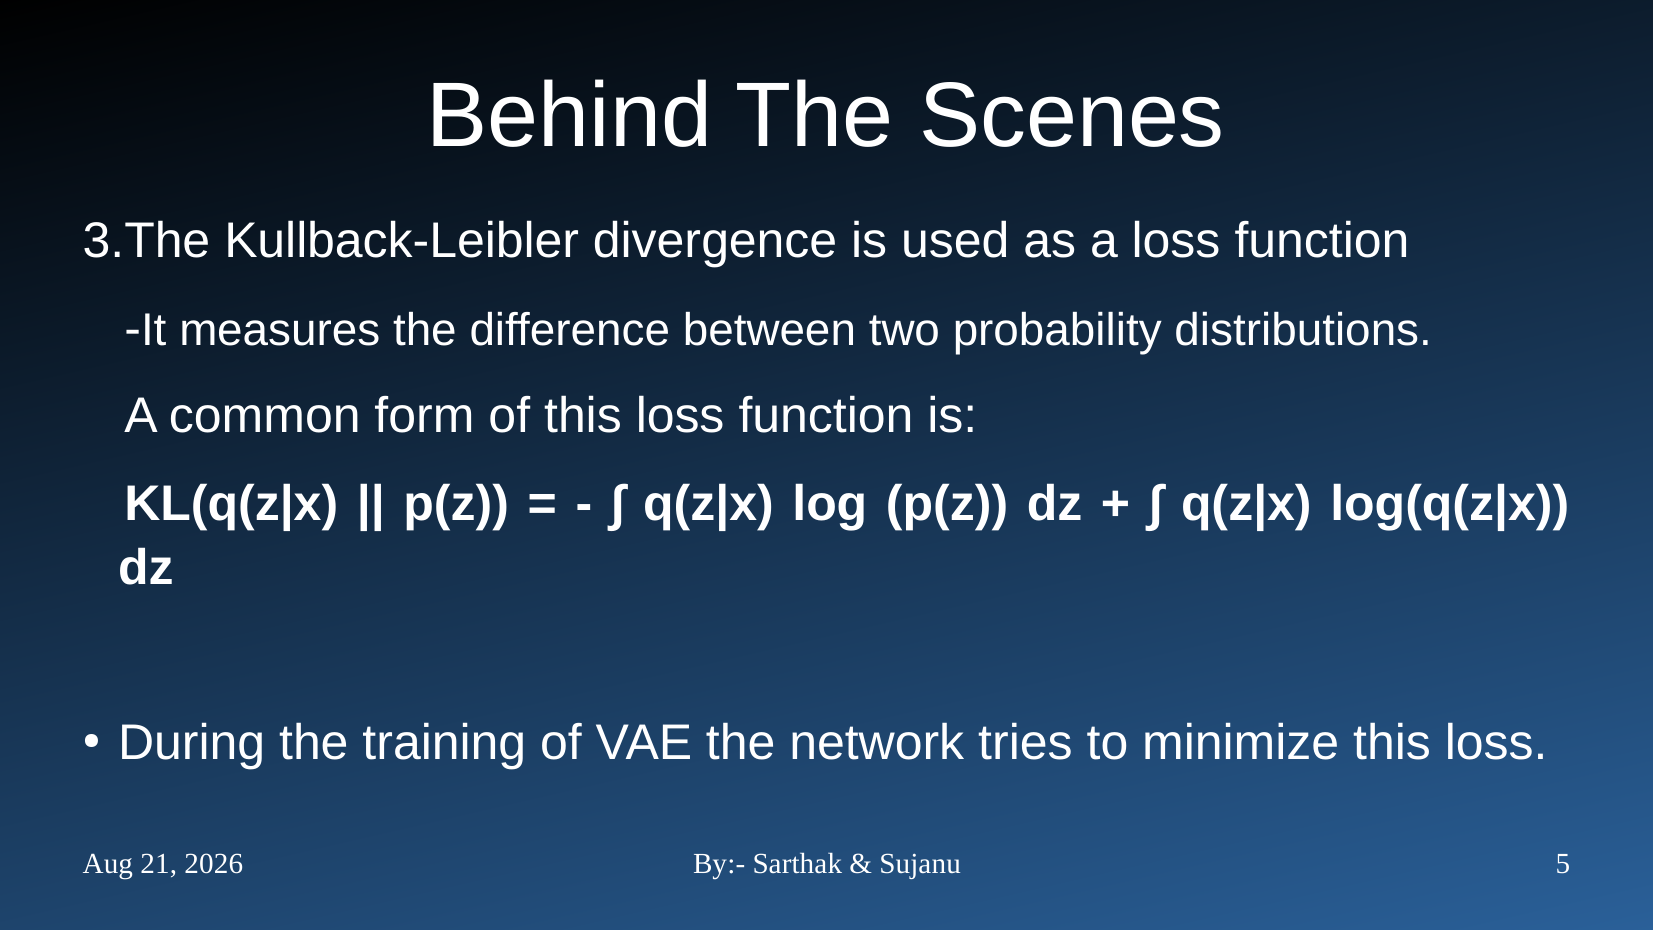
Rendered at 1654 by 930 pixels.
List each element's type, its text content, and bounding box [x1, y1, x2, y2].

subtitle The Kullback-Leibler divergence is used as a loss function -It measures the difference between two probability distributions. A common form of this loss function is: KL(q(z|x) || p(z)) = - ∫ q(z|x) log (p(z)) dz + ∫ q(z|x) log(q(z|x)) dz During the training of VAE the network tries to minimize this loss. [82, 203, 1571, 771]
title Behind The Scenes [82, 37, 1571, 193]
